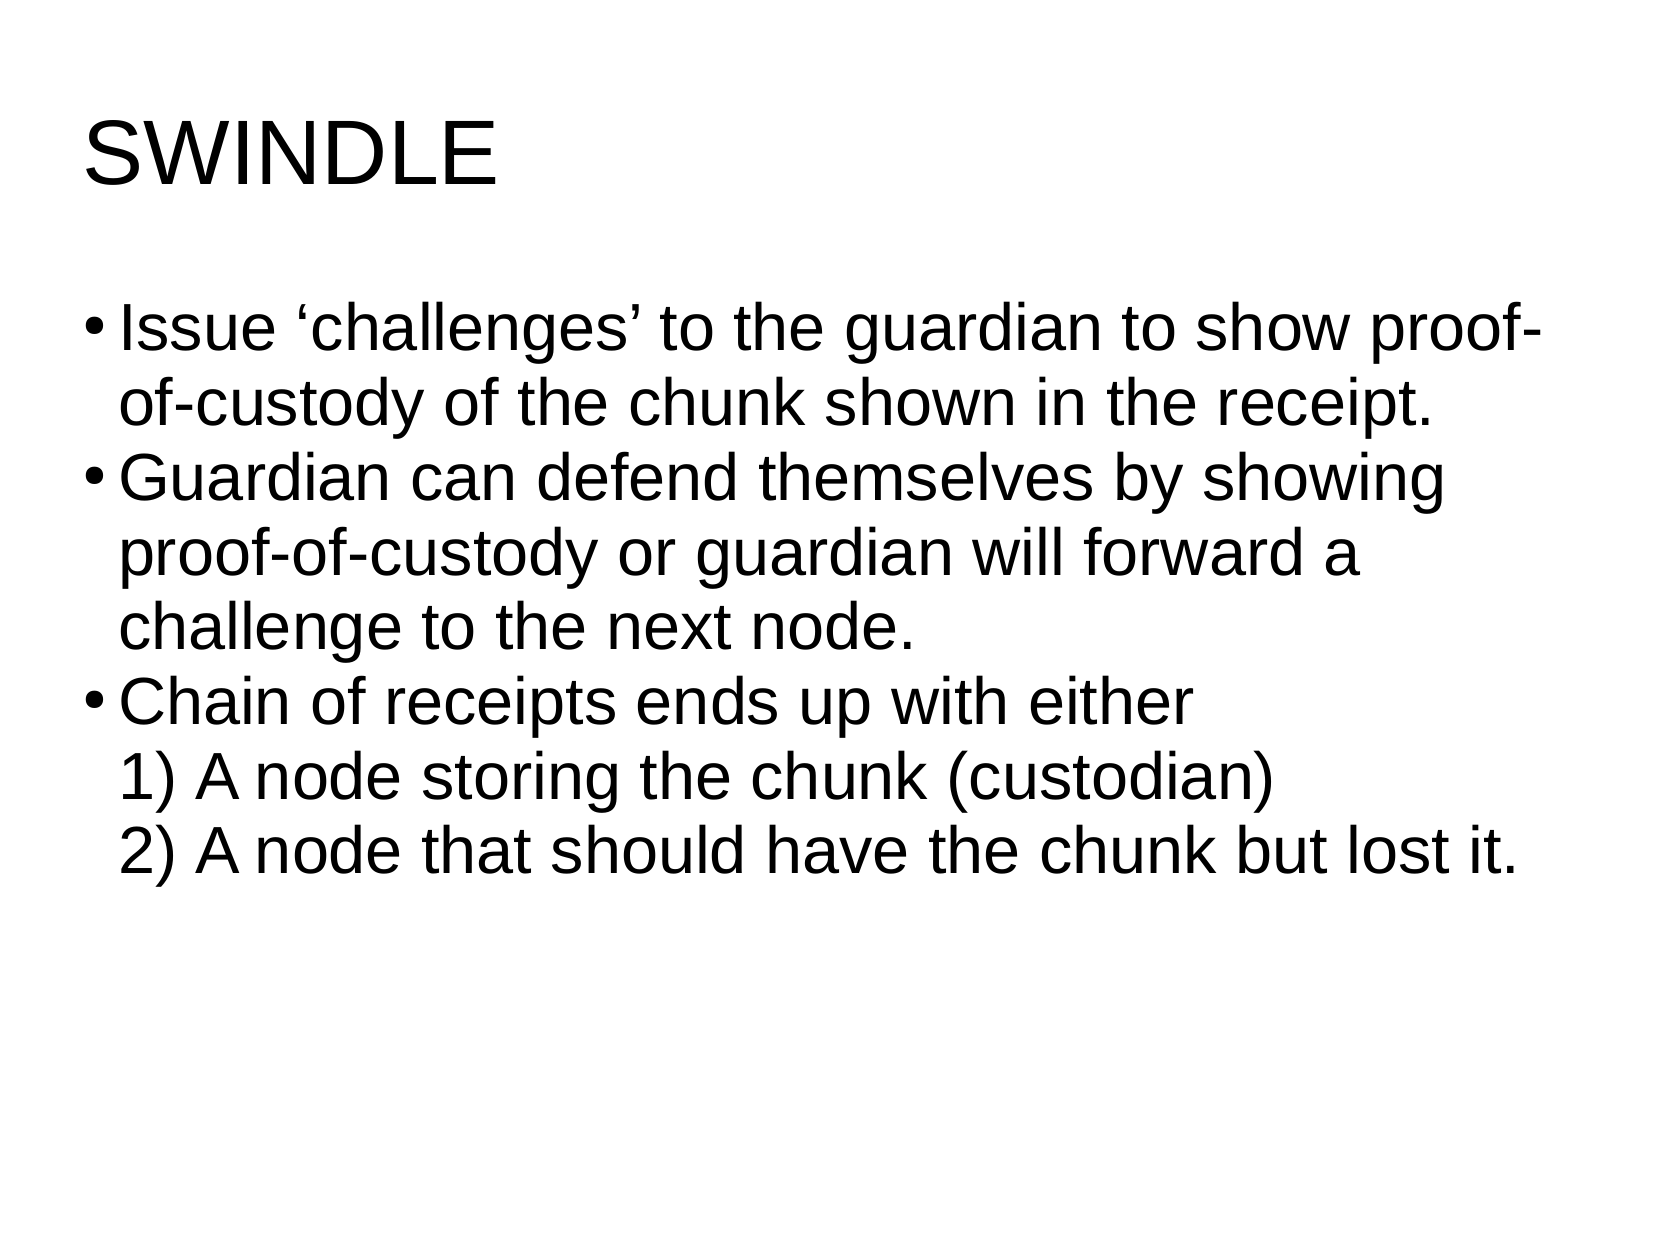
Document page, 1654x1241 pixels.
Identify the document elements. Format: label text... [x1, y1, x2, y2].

title SWINDLE [82, 49, 1571, 257]
subtitle Issue ‘challenges’ to the guardian to show proof-of-custody of the chunk shown in the receipt. Guardian can defend themselves by showing proof-of-custody or guardian will forward a challenge to the next node. Chain of receipts ends up with either A node storing the chunk (custodian) A node that should have the chunk but lost it. [82, 290, 1571, 1010]
